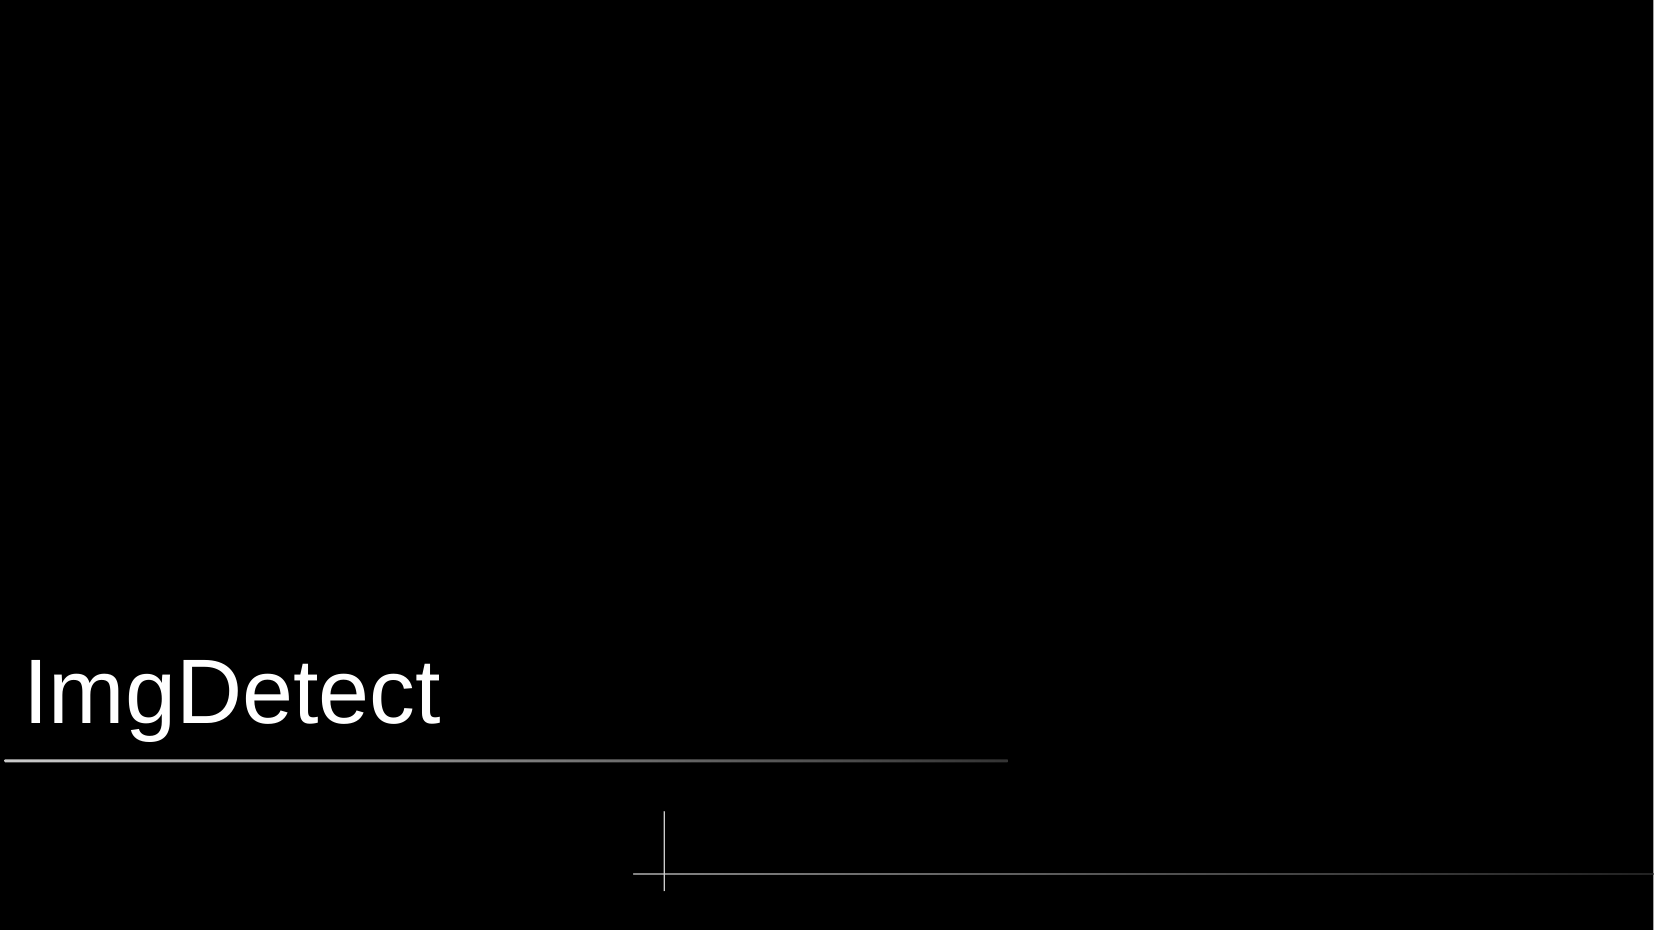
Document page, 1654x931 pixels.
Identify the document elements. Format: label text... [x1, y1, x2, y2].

title ImgDetect [23, 637, 1501, 746]
